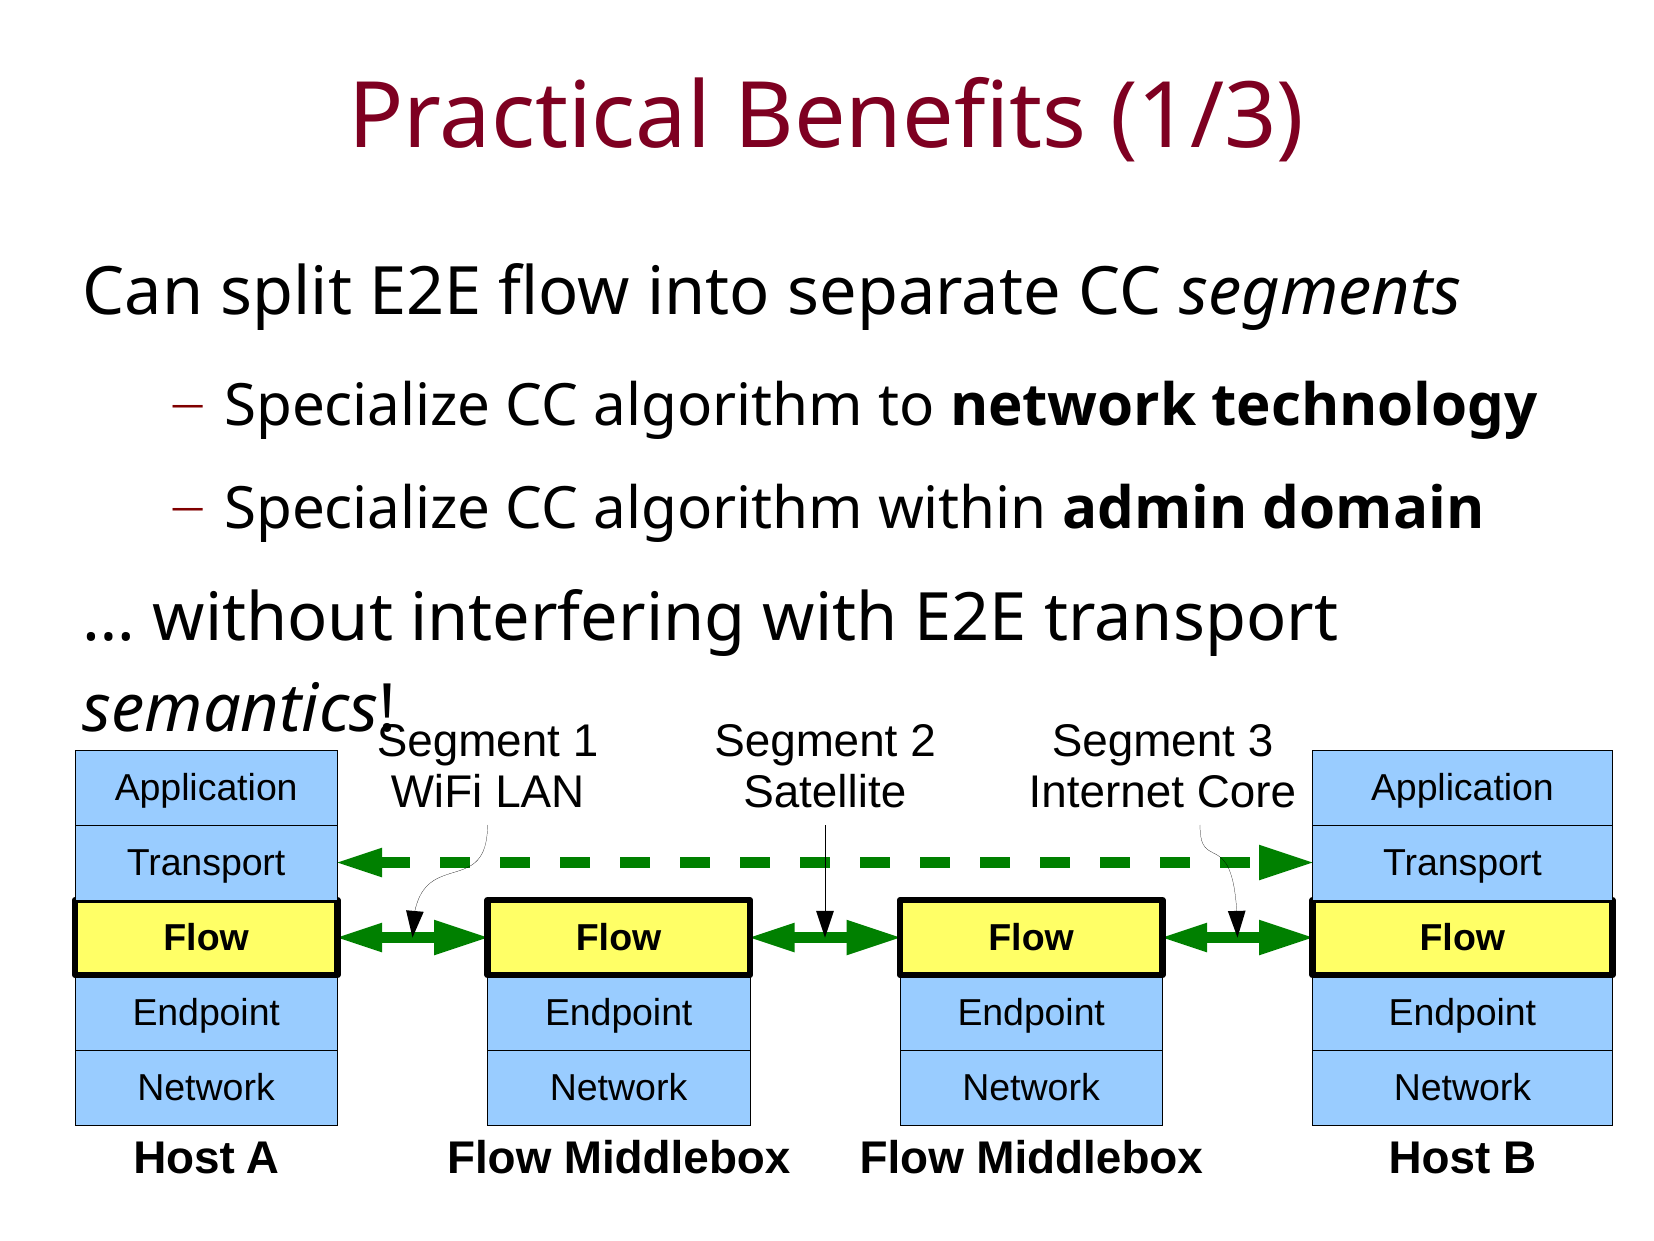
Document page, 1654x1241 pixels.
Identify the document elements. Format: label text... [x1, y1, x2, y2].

text_box Application [1351, 750, 1613, 826]
text_box Segment 2 Satellite [676, 707, 975, 826]
title Practical Benefits (1/3) [82, 8, 1571, 216]
text_box Segment 3 Internet Core [975, 707, 1351, 826]
text_box Segment 1 WiFi LAN [300, 707, 676, 826]
text_box Network [900, 1050, 1163, 1125]
text_box Transport [1312, 826, 1613, 901]
text_box Network [1312, 1050, 1613, 1126]
text_box Flow Middlebox [825, 1125, 1238, 1201]
text_box Network [75, 1050, 338, 1126]
text_box Endpoint [1312, 976, 1613, 1050]
text_box Flow [900, 900, 1163, 976]
text_box Flow Middlebox [412, 1125, 825, 1201]
text_box Host B [1312, 1126, 1613, 1201]
text_box Host A [75, 1126, 338, 1201]
text_box Flow [1312, 901, 1613, 976]
text_box Endpoint [900, 976, 1163, 1050]
text_box Network [487, 1050, 751, 1125]
text_box Endpoint [487, 976, 751, 1050]
text_box Application [75, 750, 300, 826]
text_box Endpoint [75, 976, 338, 1050]
list Can split E2E flow into separate CC segments Specialize CC algorithm to network technology Specialize CC algorithm within admin domain … without interfering with E2E transport semantics! [82, 242, 1571, 628]
text_box Transport [75, 826, 338, 901]
text_box Flow [487, 900, 751, 976]
text_box Flow [75, 901, 338, 976]
